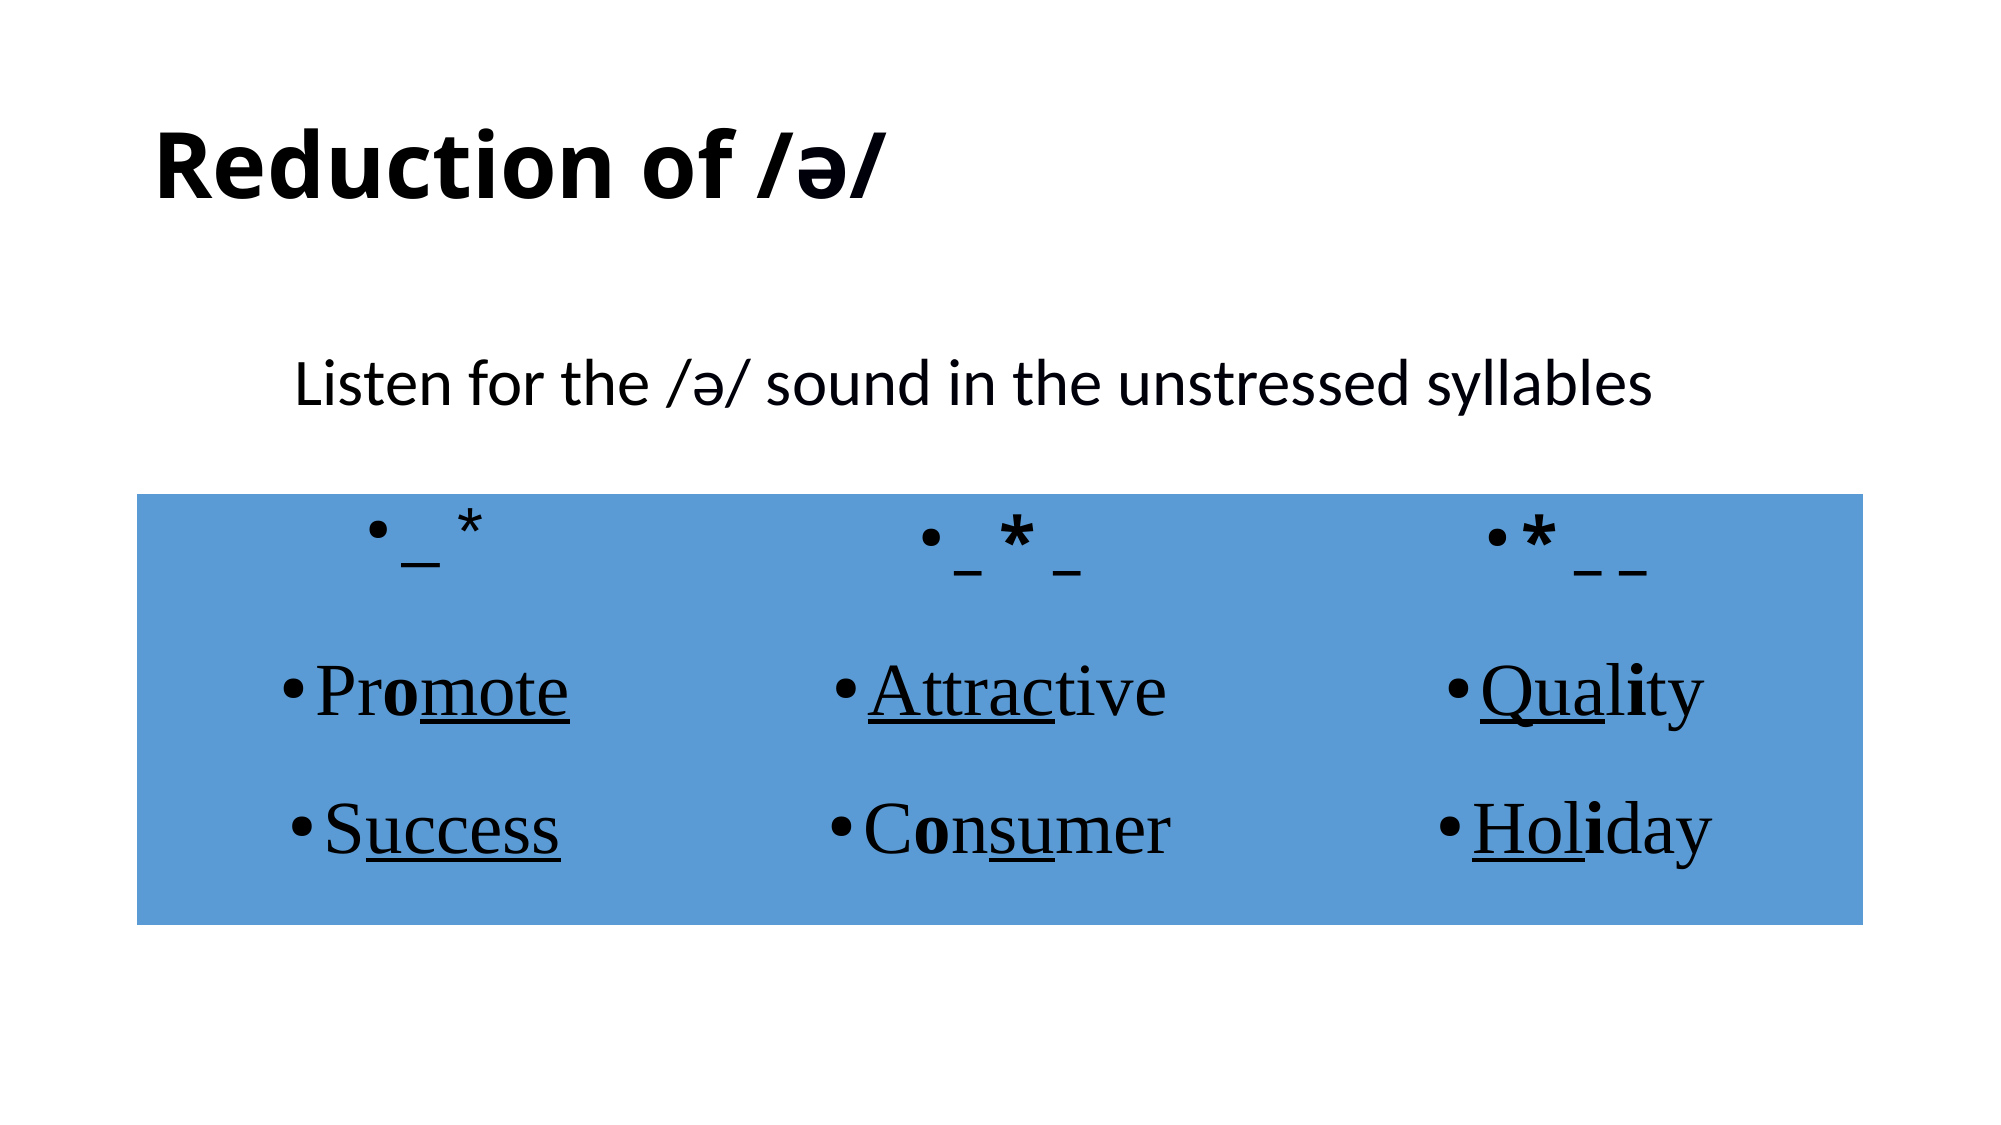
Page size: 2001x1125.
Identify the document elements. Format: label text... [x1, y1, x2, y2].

table_cell Consumer [713, 787, 1288, 925]
table_cell Success [137, 787, 713, 925]
table_cell Quality [1288, 649, 1863, 787]
table_header _ * [137, 494, 713, 649]
table_cell Attractive [713, 649, 1288, 787]
title Reduction of /ə/ [137, 59, 1863, 278]
table_header * _ _ [1288, 494, 1863, 649]
table_cell Promote [137, 649, 713, 787]
text_box Listen for the /ə/ sound in the unstressed syllables [279, 331, 1760, 428]
table_header _ * _ [713, 494, 1288, 649]
table_cell Holiday [1288, 787, 1863, 925]
